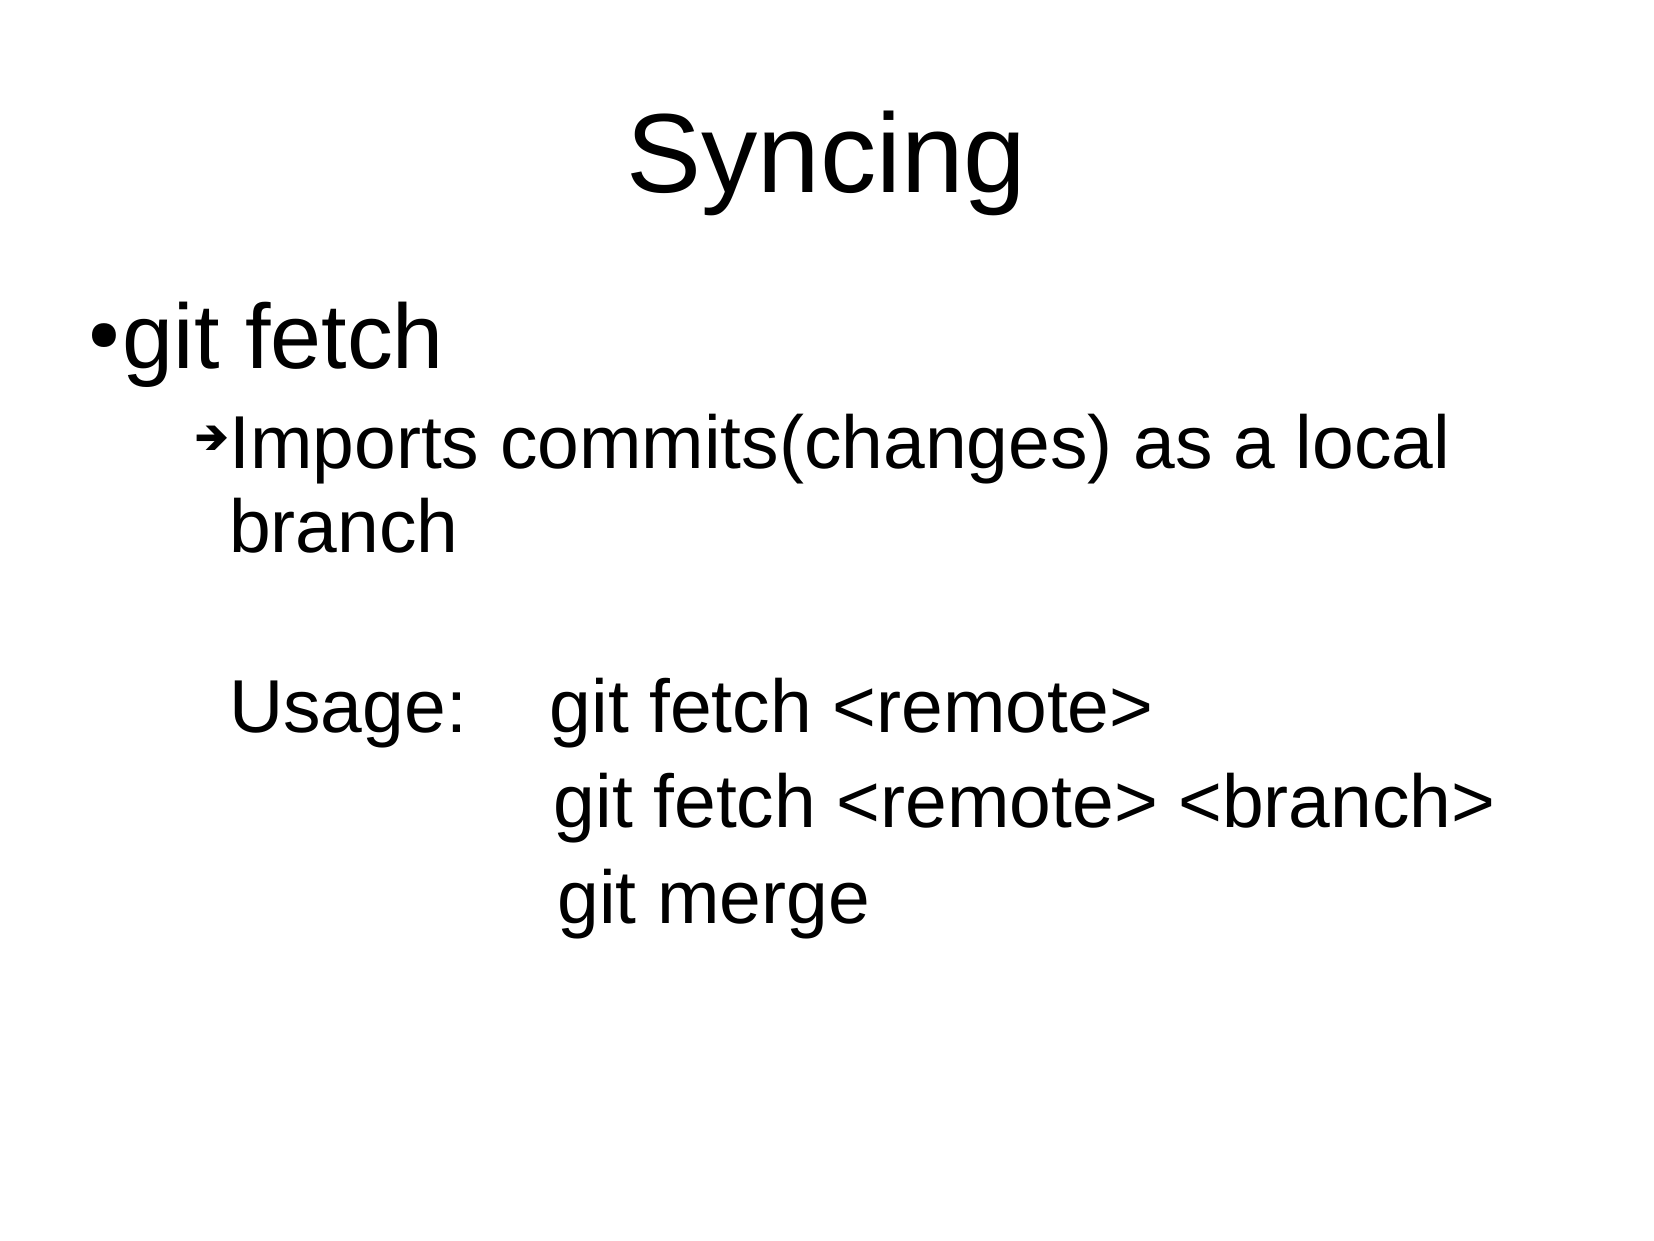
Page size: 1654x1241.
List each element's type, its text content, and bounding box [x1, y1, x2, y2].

title Syncing [82, 49, 1571, 257]
list git fetch Imports commits(changes) as a local branch Usage: git fetch <remote> git fetch <remote> <branch> git merge [87, 286, 1576, 1079]
